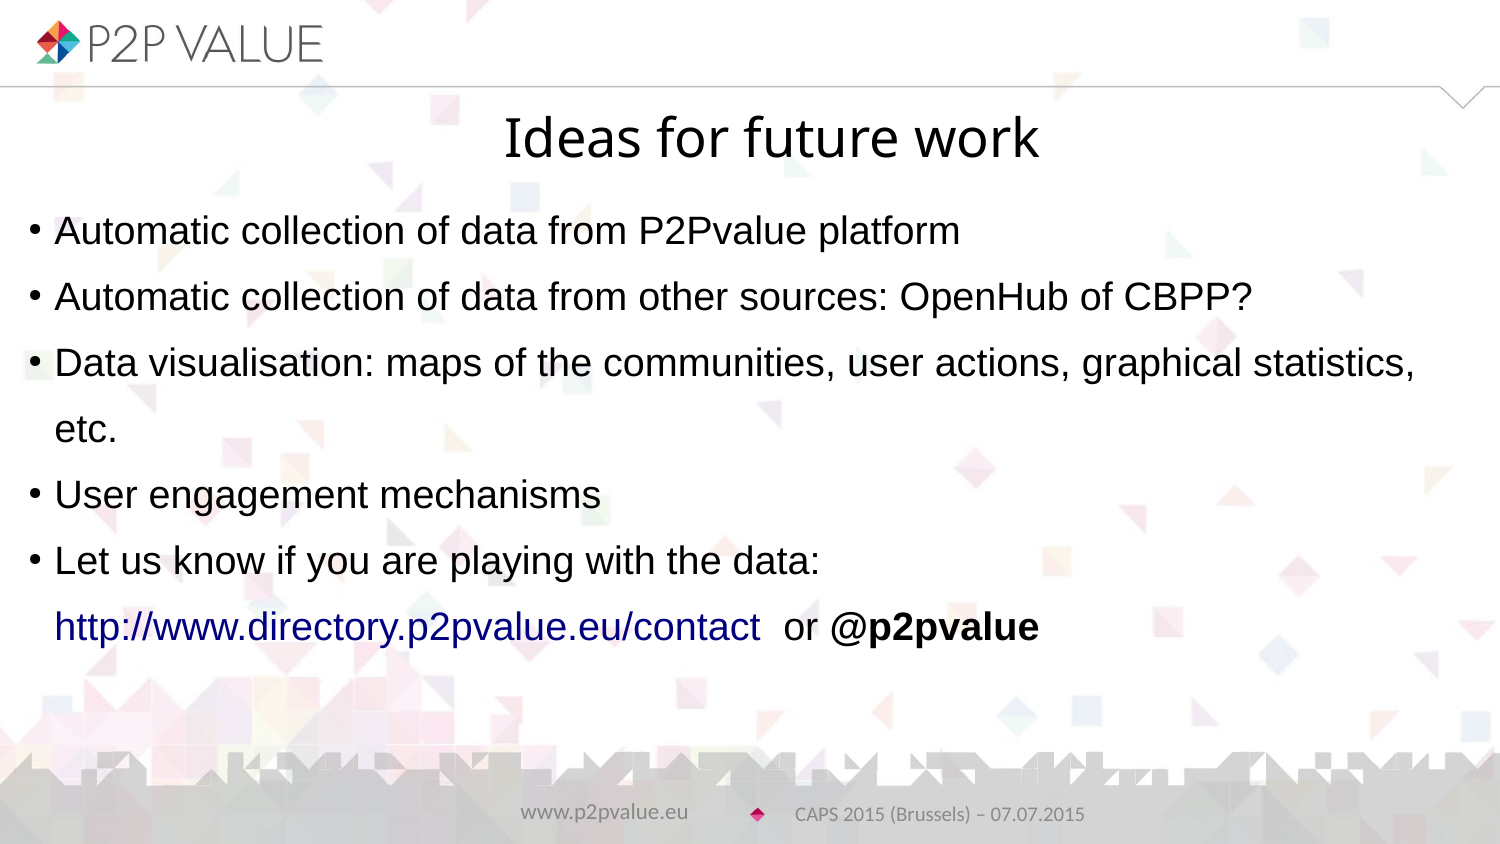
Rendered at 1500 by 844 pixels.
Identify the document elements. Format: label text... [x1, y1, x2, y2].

subtitle Automatic collection of data from P2Pvalue platform Automatic collection of data from other sources: OpenHub of CBPP? Data visualisation: maps of the communities, user actions, graphical statistics, etc. User engagement mechanisms Let us know if you are playing with the data: http://www.directory.p2pvalue.eu/contact or @p2pvalue [15, 180, 1496, 790]
text_box CAPS 2015 (Brussels) – 07.07.2015 [781, 790, 1474, 836]
picture [0, 0, 1500, 844]
title Ideas for future work [105, 92, 1441, 180]
text_box www.p2pvalue.eu [514, 790, 733, 830]
